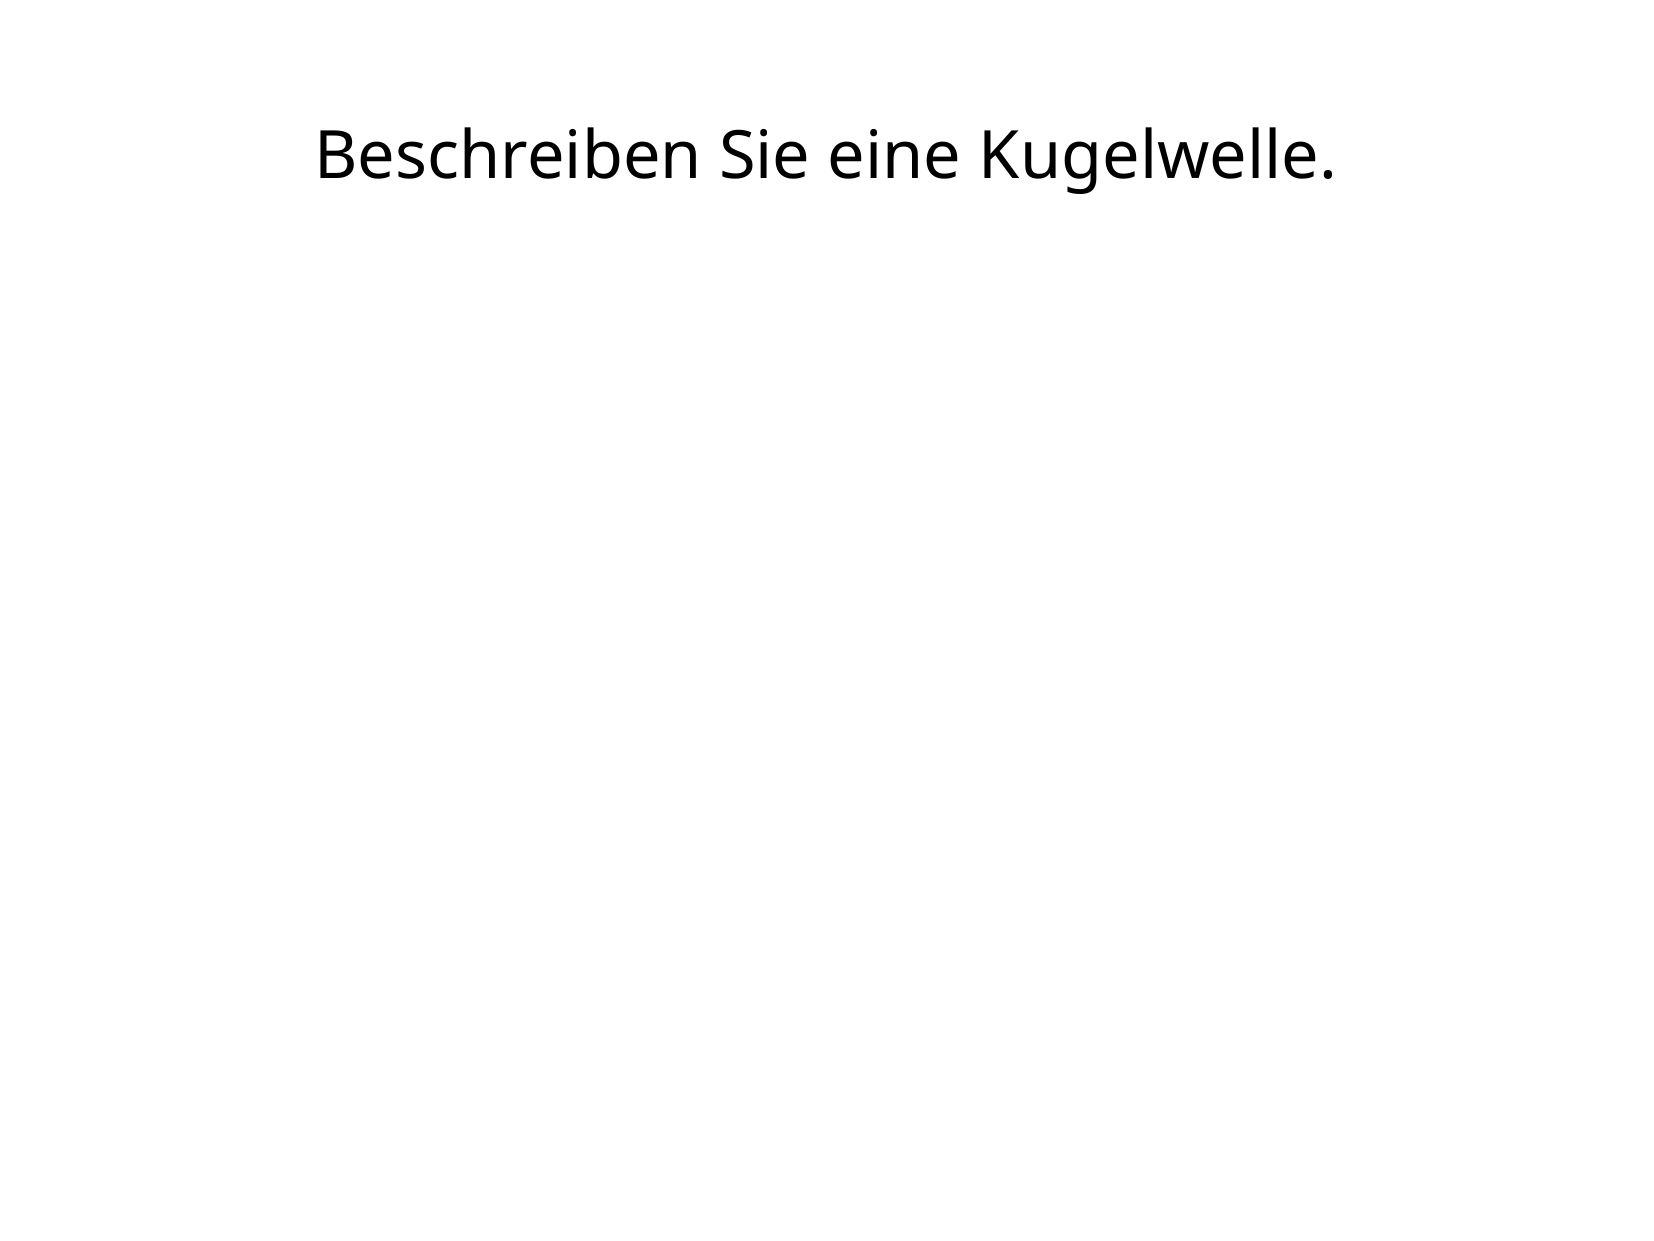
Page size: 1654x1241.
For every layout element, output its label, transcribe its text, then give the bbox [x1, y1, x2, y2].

title Beschreiben Sie eine Kugelwelle. [82, 49, 1571, 257]
